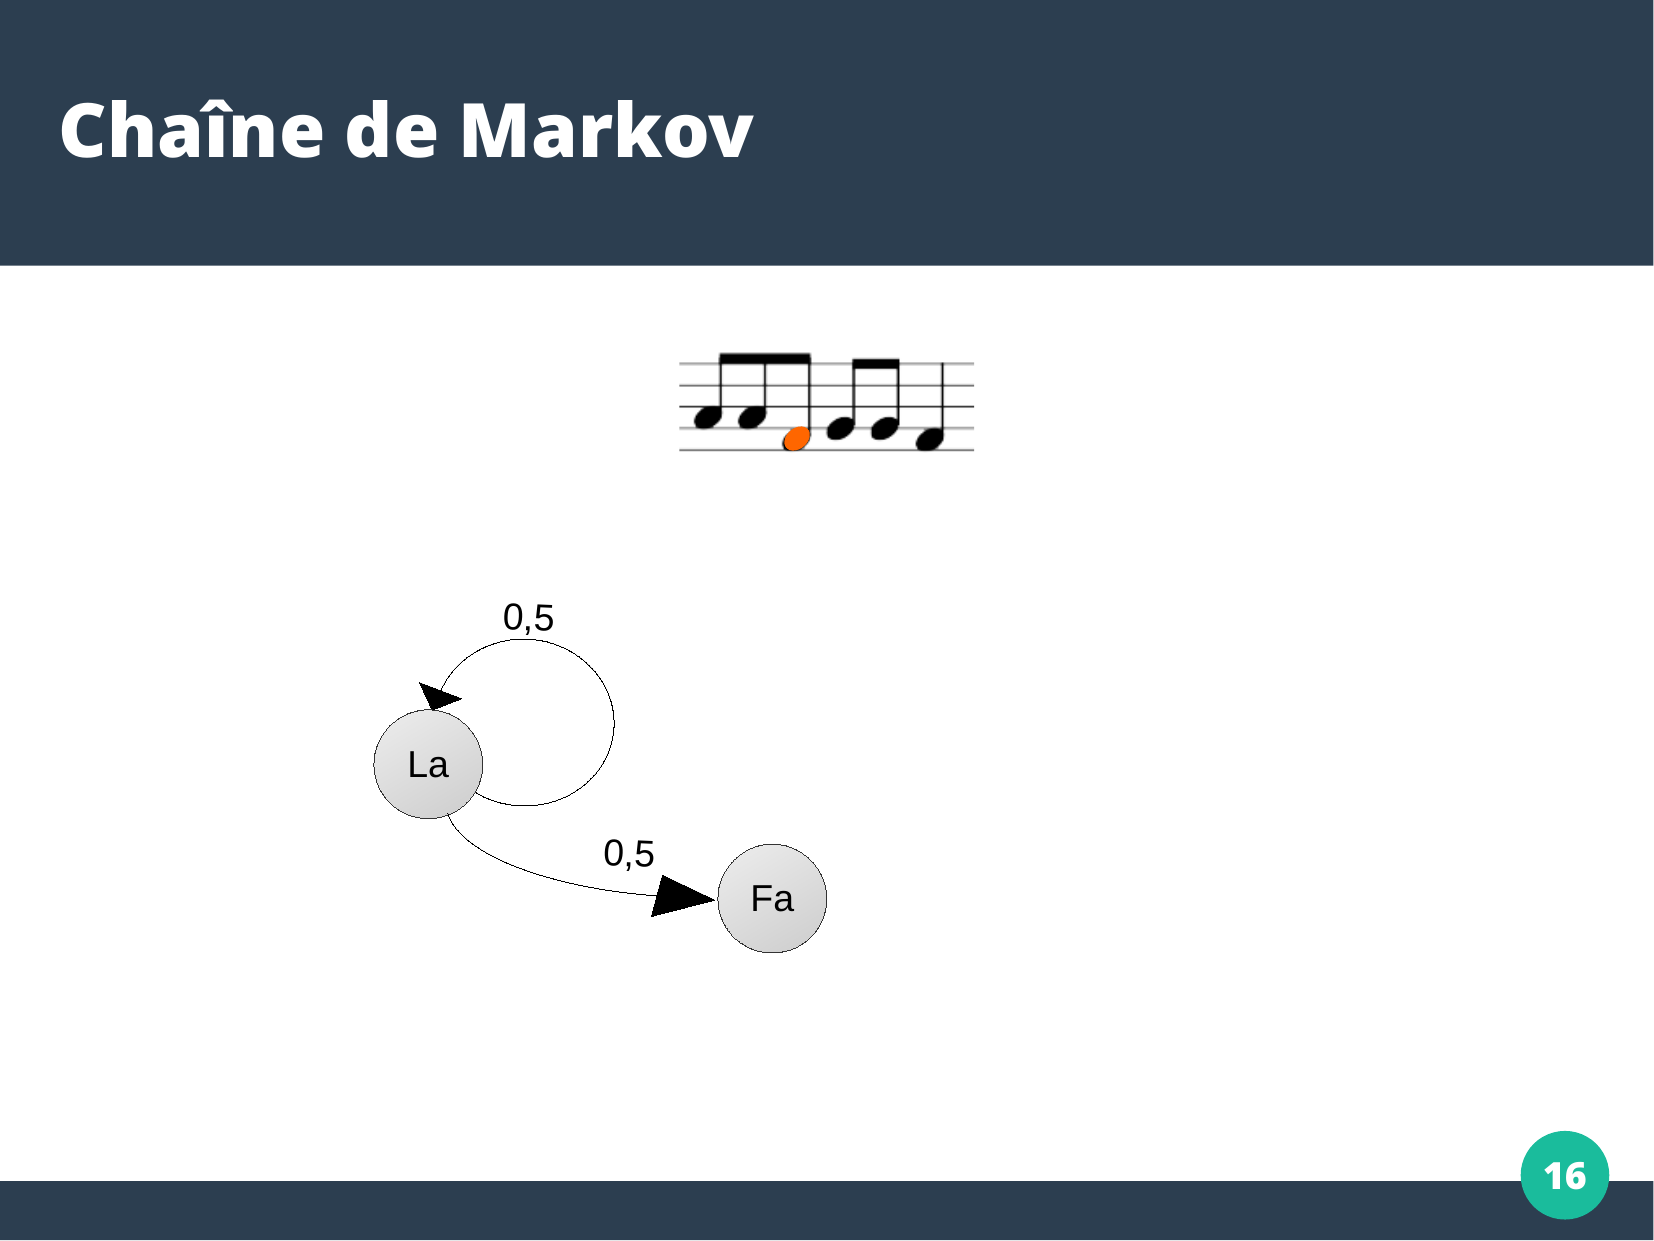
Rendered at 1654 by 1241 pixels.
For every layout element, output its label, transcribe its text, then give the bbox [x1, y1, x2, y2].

text_box 0,5 [419, 639, 615, 806]
text_box [784, 426, 810, 451]
text_box La [373, 709, 483, 819]
title Chaîne de Markov [59, 49, 1595, 207]
picture [679, 295, 975, 519]
text_box 0,5 [447, 813, 715, 917]
text_box Fa [717, 844, 827, 953]
